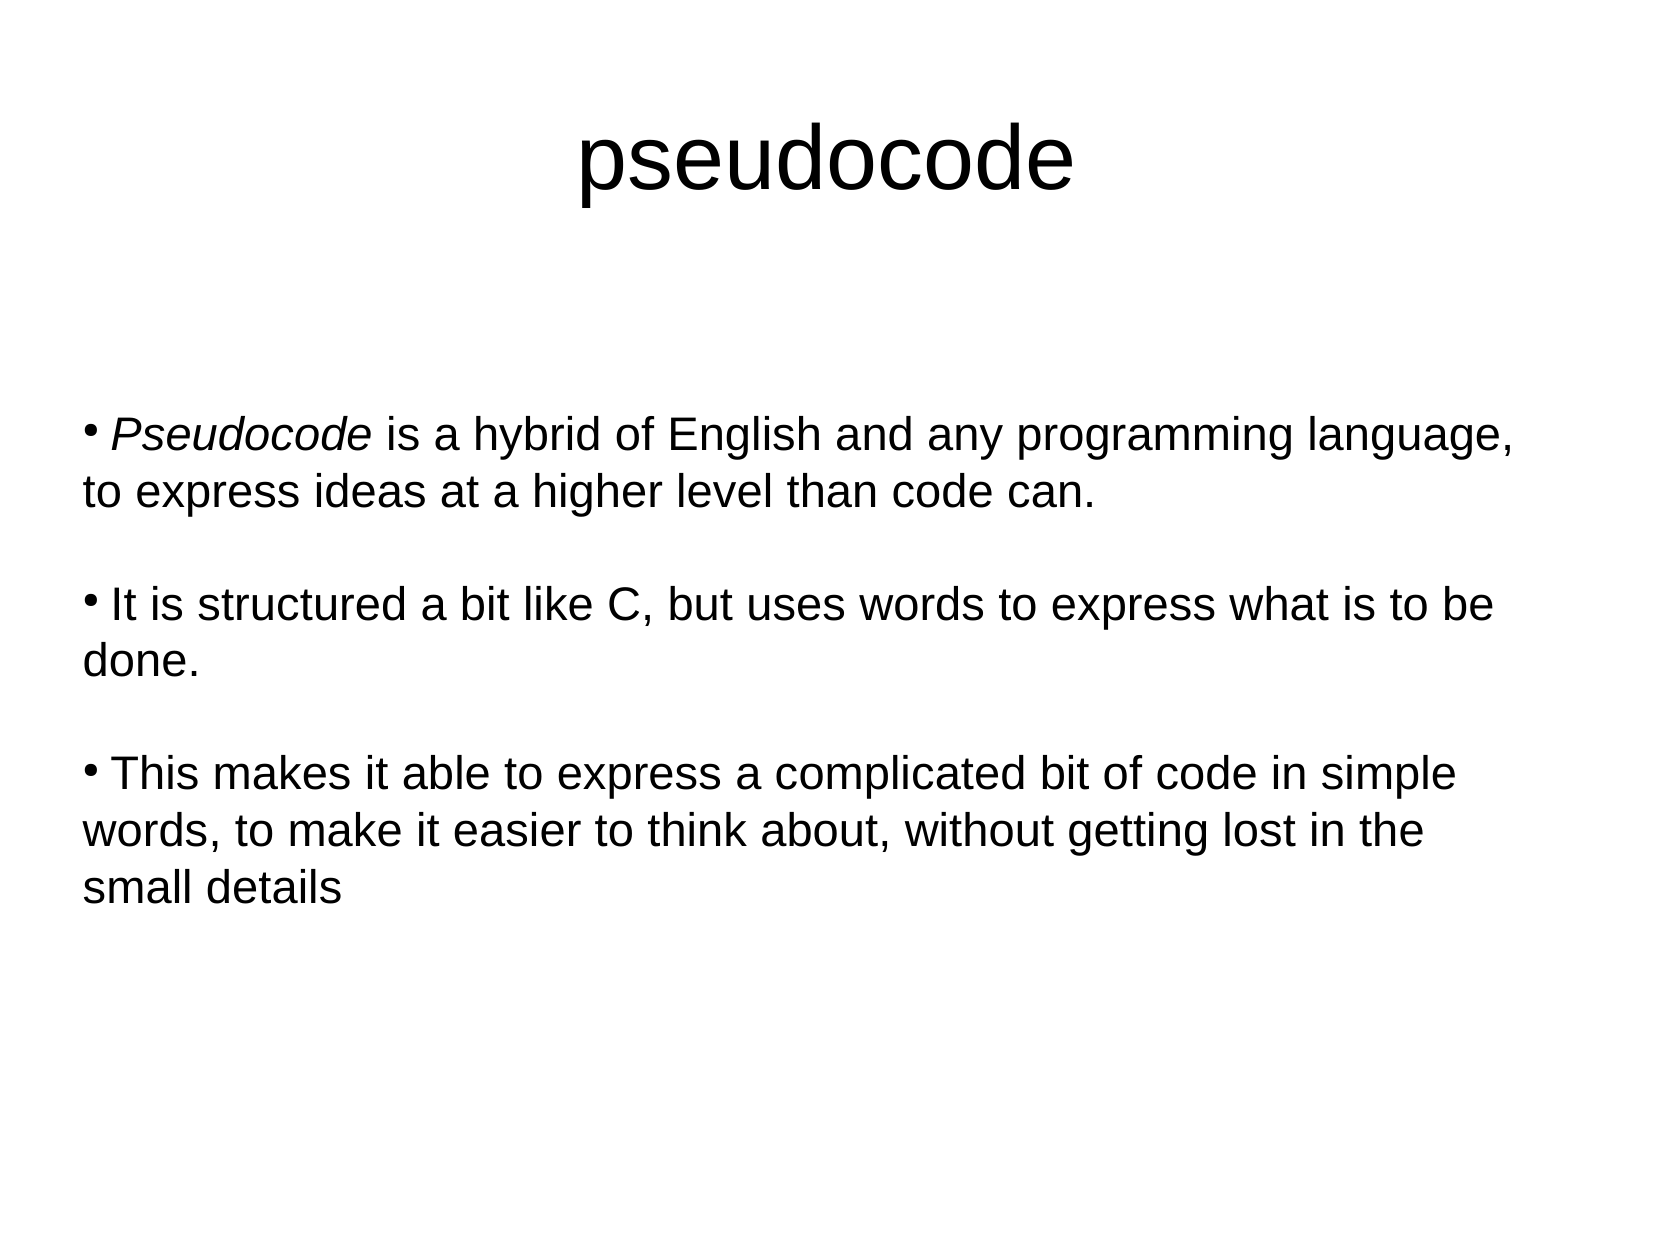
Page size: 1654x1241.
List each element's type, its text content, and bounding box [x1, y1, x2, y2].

title pseudocode [82, 49, 1571, 257]
subtitle Pseudocode is a hybrid of English and any programming language, to express ideas at a higher level than code can. It is structured a bit like C, but uses words to express what is to be done. This makes it able to express a complicated bit of code in simple words, to make it easier to think about, without getting lost in the small details [82, 290, 1538, 1140]
